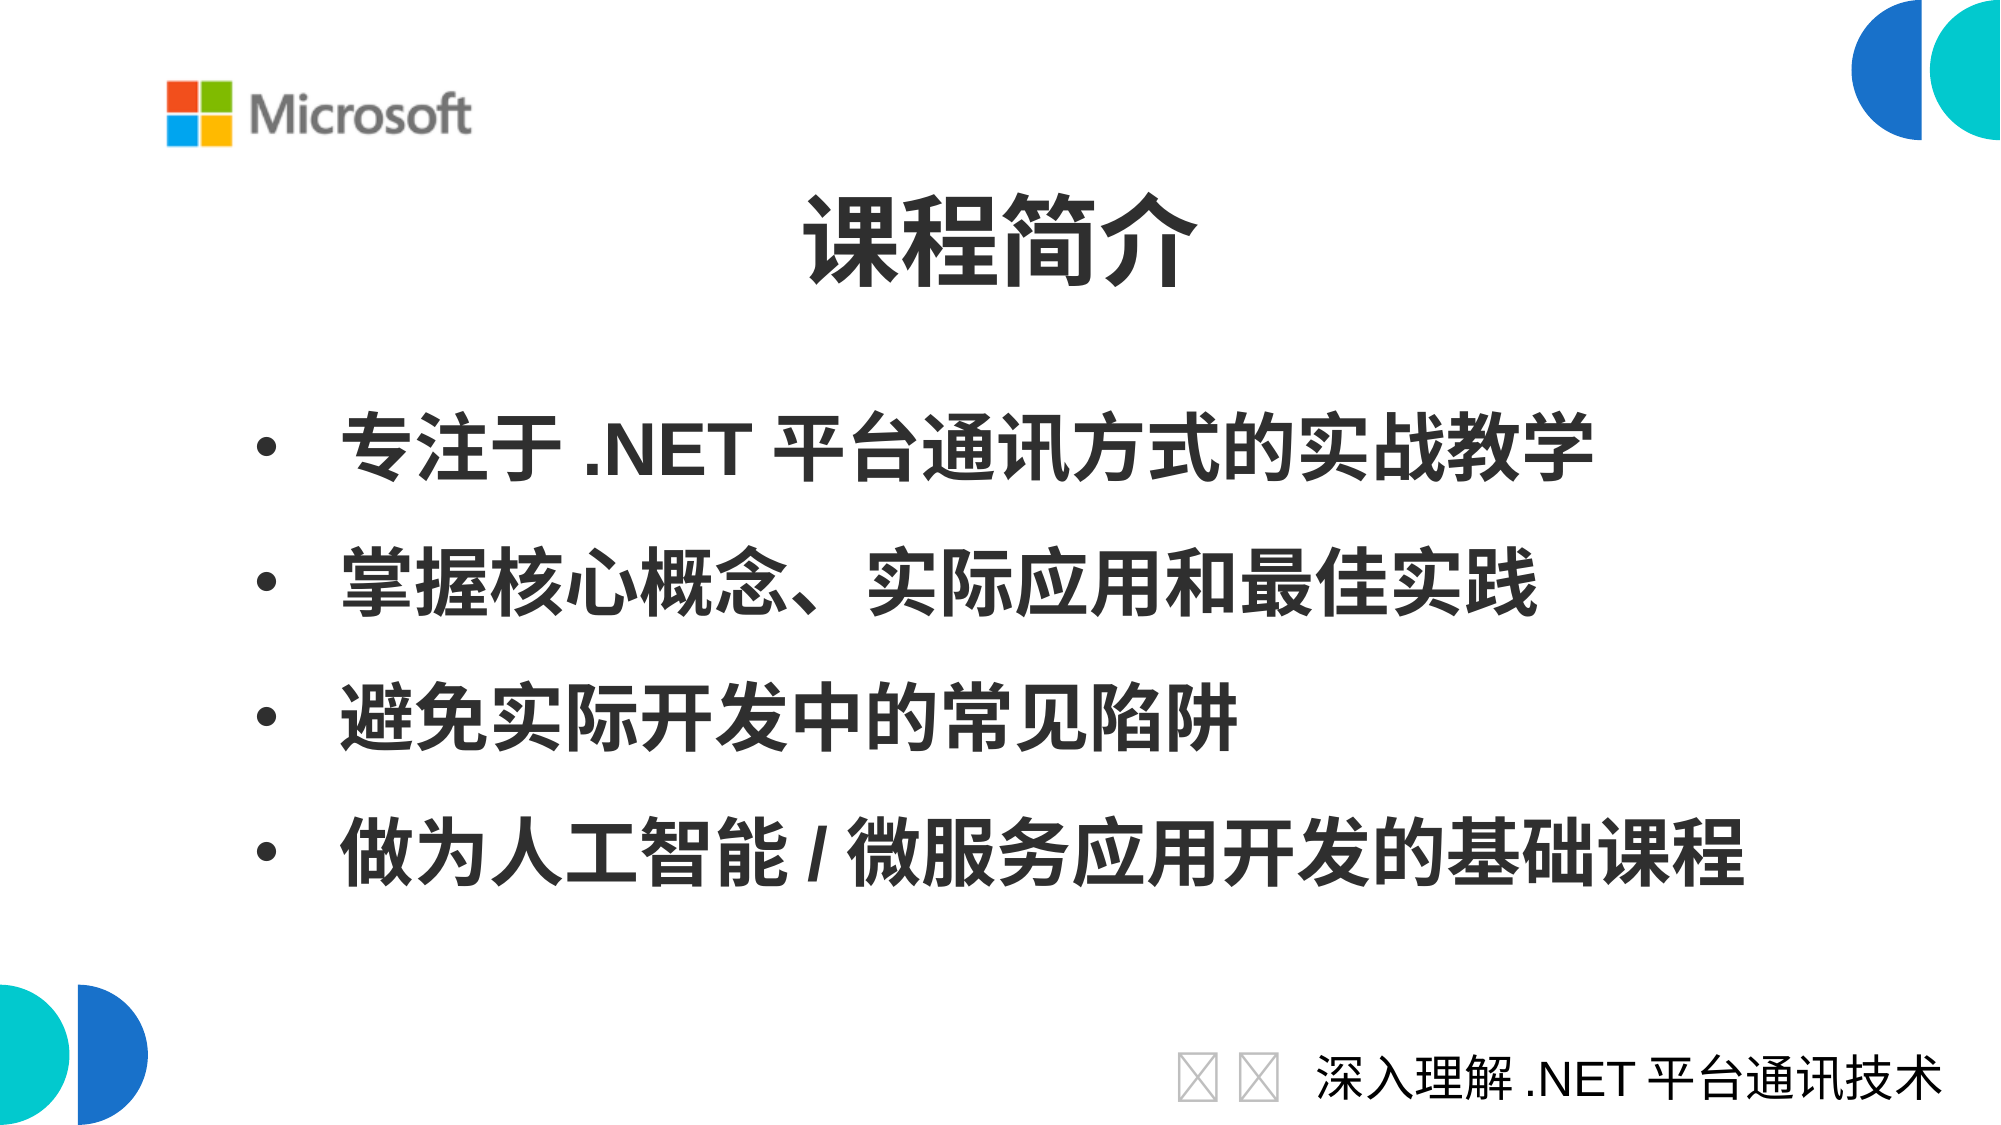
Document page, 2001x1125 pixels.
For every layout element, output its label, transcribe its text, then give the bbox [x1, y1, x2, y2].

picture [85, 41, 552, 189]
text_box • 专注于.NET平台通讯方式的实战教学 • 掌握核心概念、实际应用和最佳实践 • 避免实际开发中的常见陷阱 • 做为人工智能/微服务应用开发的基础课程 [215, 348, 1862, 781]
subtitle 🚀 🚀 深入理解.NET平台通讯技术 [1173, 1046, 1952, 1107]
title 课程简介 [138, 145, 1862, 332]
